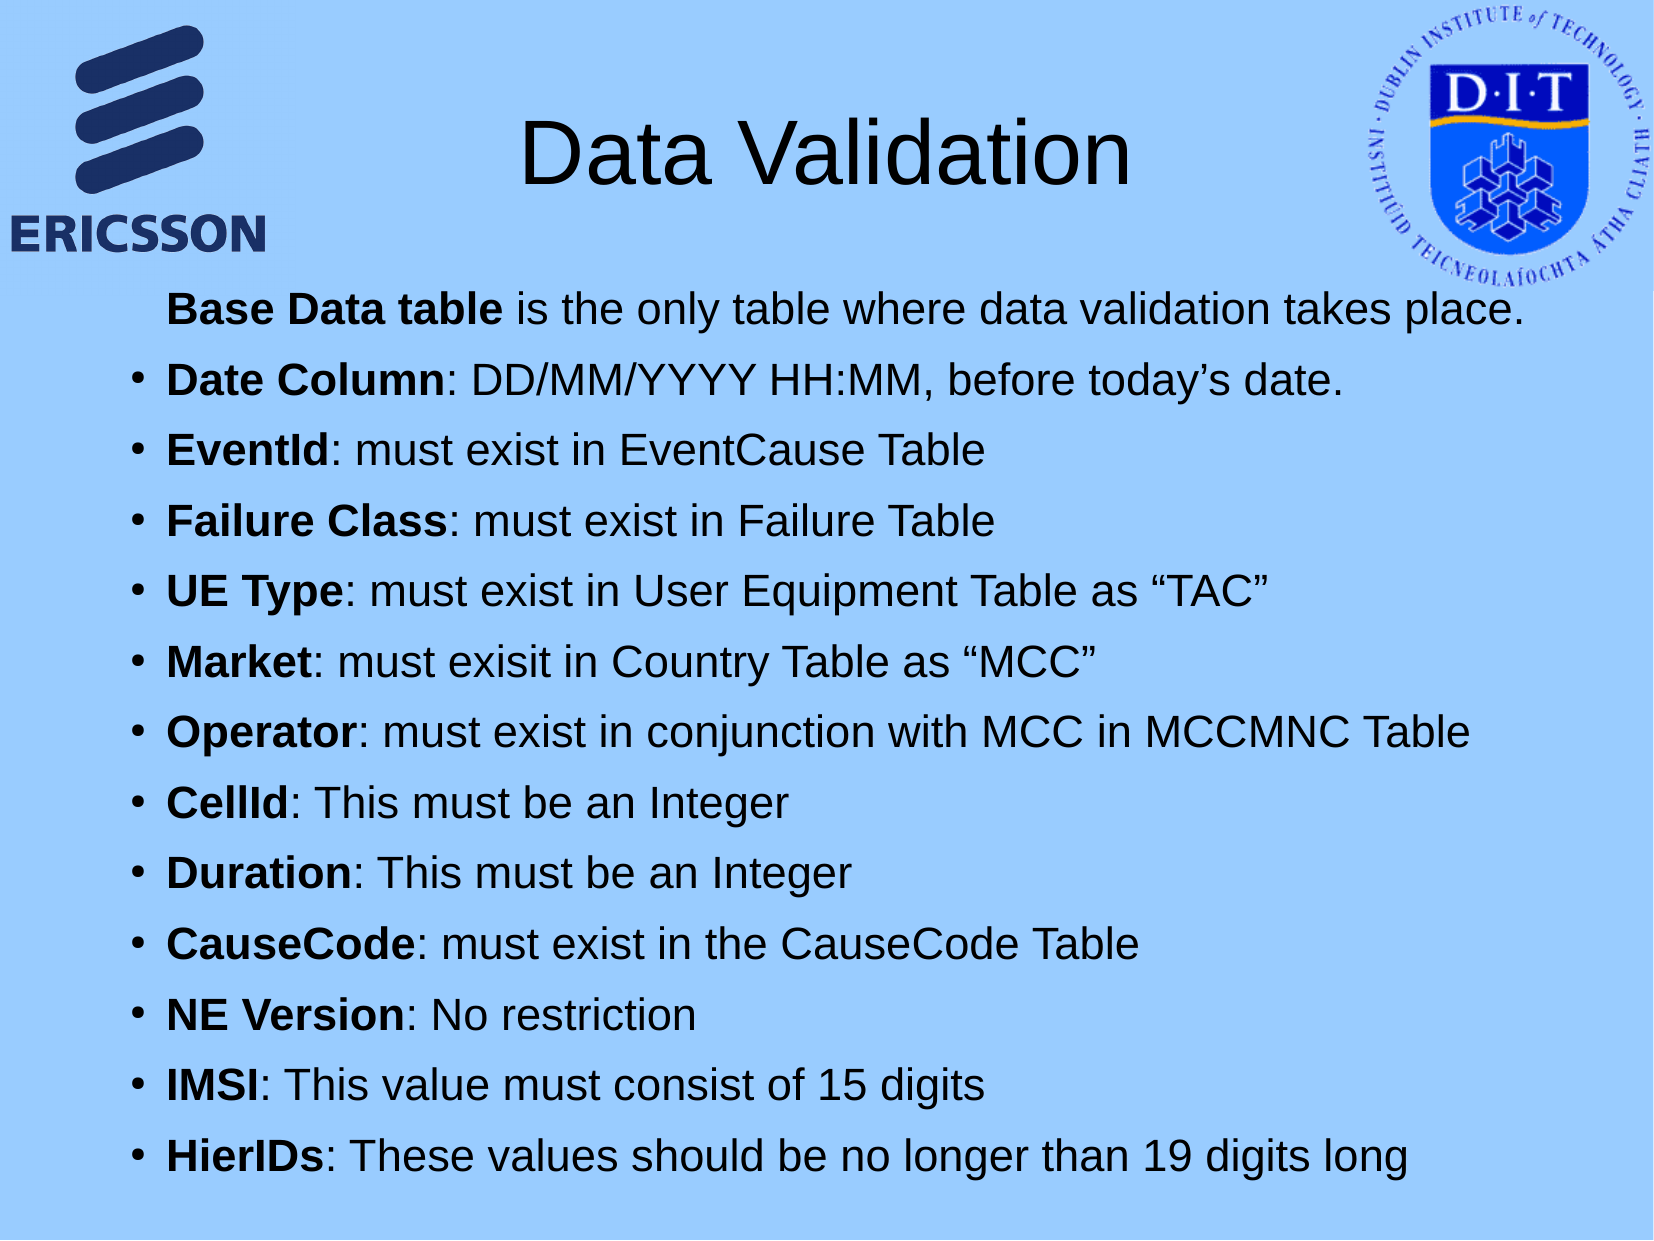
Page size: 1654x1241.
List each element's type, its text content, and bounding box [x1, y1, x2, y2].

picture [1364, 0, 1654, 291]
picture [0, 0, 296, 296]
list Base Data table is the only table where data validation takes place. Date Column: DD/MM/YYYY HH:MM, before today’s date. EventId: must exist in EventCause Table Failure Class: must exist in Failure Table UE Type: must exist in User Equipment Table as “TAC” Market: must exisit in Country Table as “MCC” Operator: must exist in conjunction with MCC in MCCMNC Table CellId: This must be an Integer Duration: This must be an Integer CauseCode: must exist in the CauseCode Table NE Version: No restriction IMSI: This value must consist of 15 digits HierIDs: These values should be no longer than 19 digits long [118, 283, 1536, 1241]
title Data Validation [82, 49, 1571, 257]
